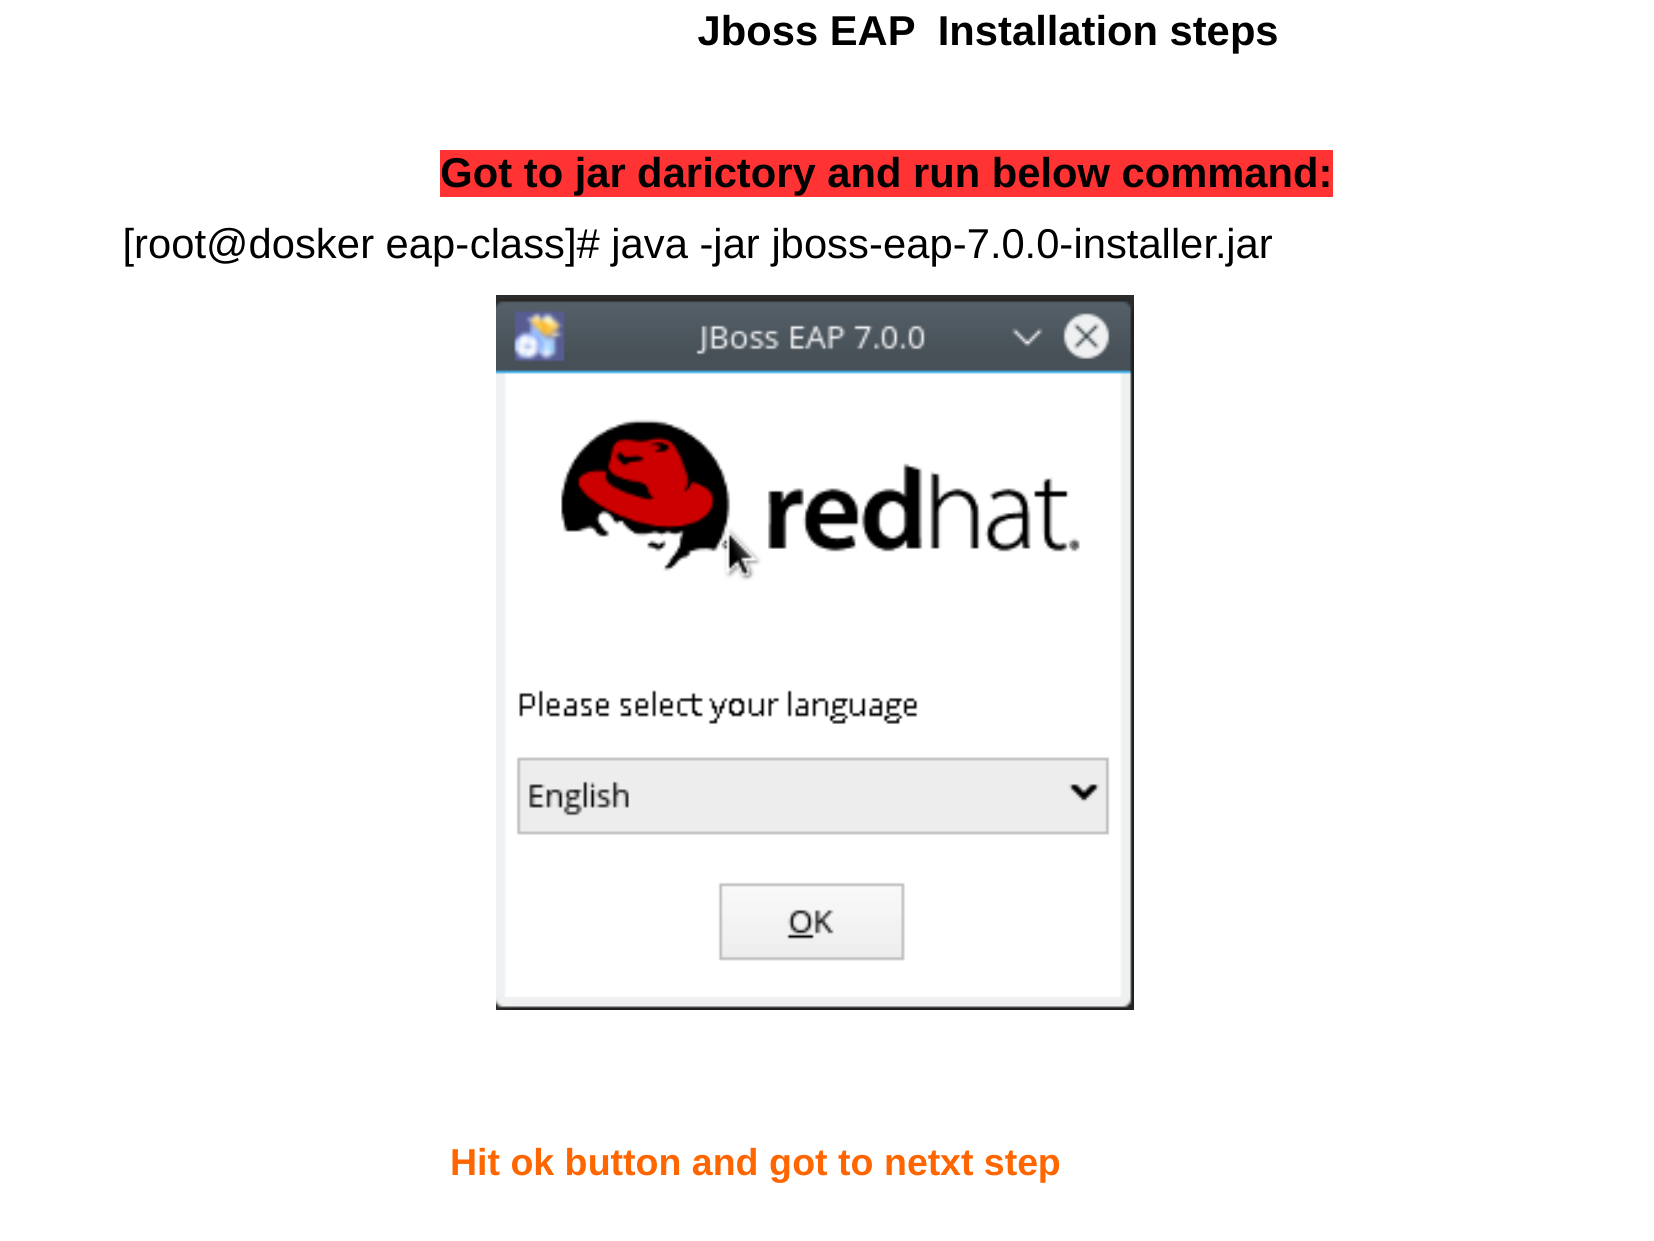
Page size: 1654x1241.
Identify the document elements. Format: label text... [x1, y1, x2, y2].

text_box Jboss EAP Installation steps Got to jar darictory and run below command: [root@dosker eap-class]# java -jar jboss-eap-7.0.0-installer.jar [108, 0, 1654, 418]
text_box Hit ok button and got to netxt step [212, 1133, 1300, 1191]
picture [496, 295, 1134, 1010]
